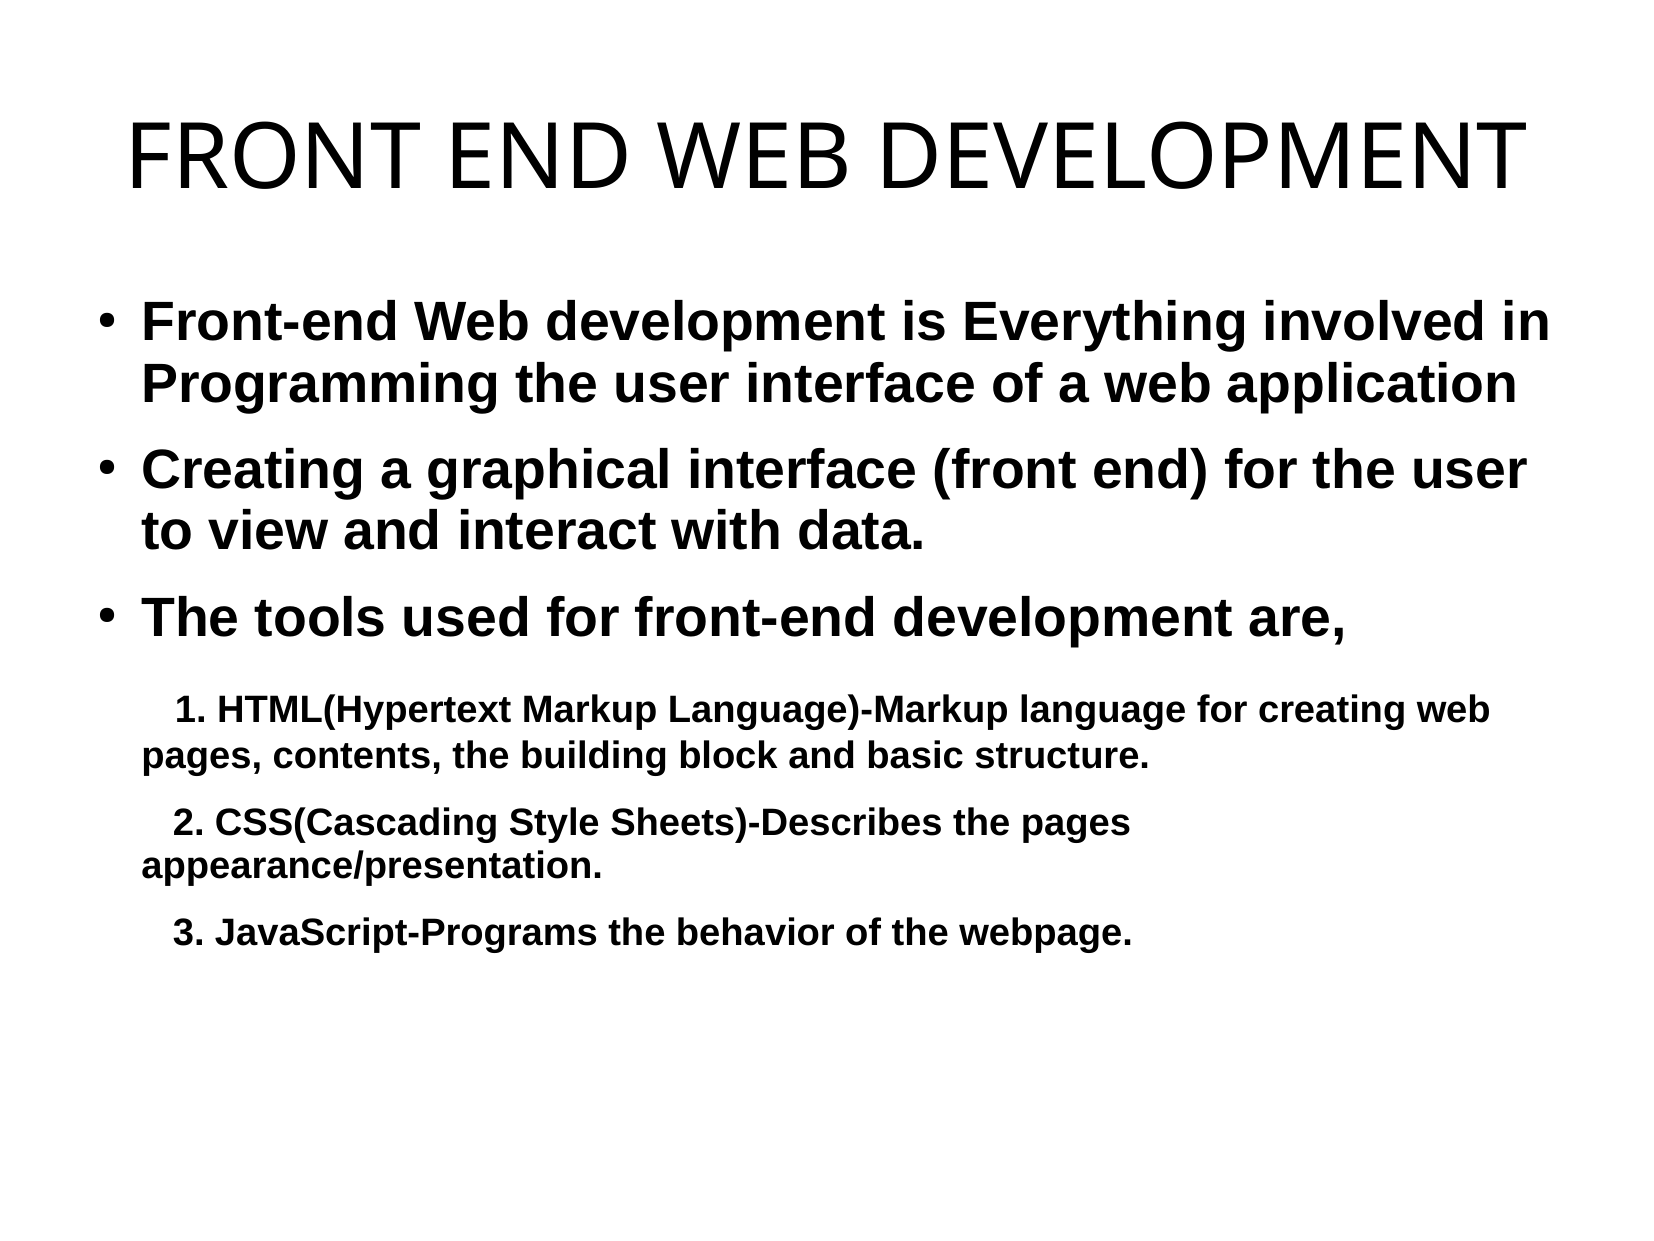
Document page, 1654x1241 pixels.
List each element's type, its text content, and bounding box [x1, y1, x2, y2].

title FRONT END WEB DEVELOPMENT [82, 49, 1571, 257]
list Front-end Web development is Everything involved in Programming the user interface of a web application Creating a graphical interface (front end) for the user to view and interact with data. The tools used for front-end development are, 1. HTML(Hypertext Markup Language)-Markup language for creating web pages, contents, the building block and basic structure. 2. CSS(Cascading Style Sheets)-Describes the pages appearance/presentation. 3. JavaScript-Programs the behavior of the webpage. [82, 290, 1571, 1010]
